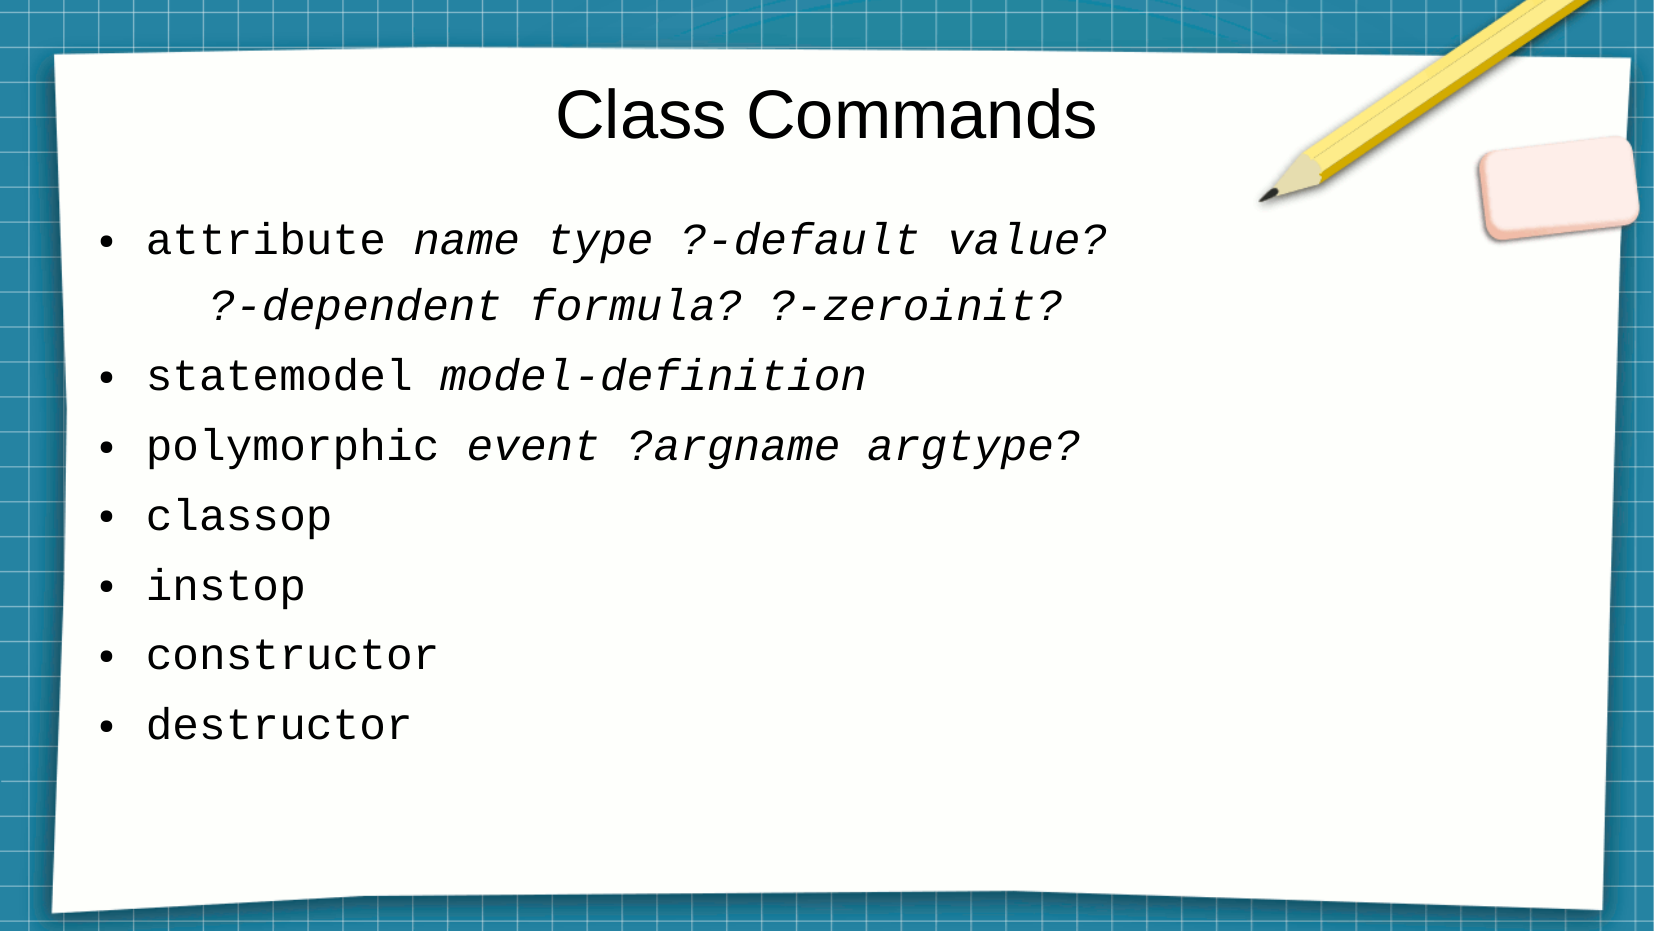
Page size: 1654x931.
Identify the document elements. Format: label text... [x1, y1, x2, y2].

title Class Commands [82, 37, 1571, 193]
picture [0, 0, 1654, 931]
list attribute name type ?-default value? ?-dependent formula? ?-zeroinit? statemodel model-definition polymorphic event ?argname argtype? classop instop constructor destructor [82, 217, 1571, 758]
